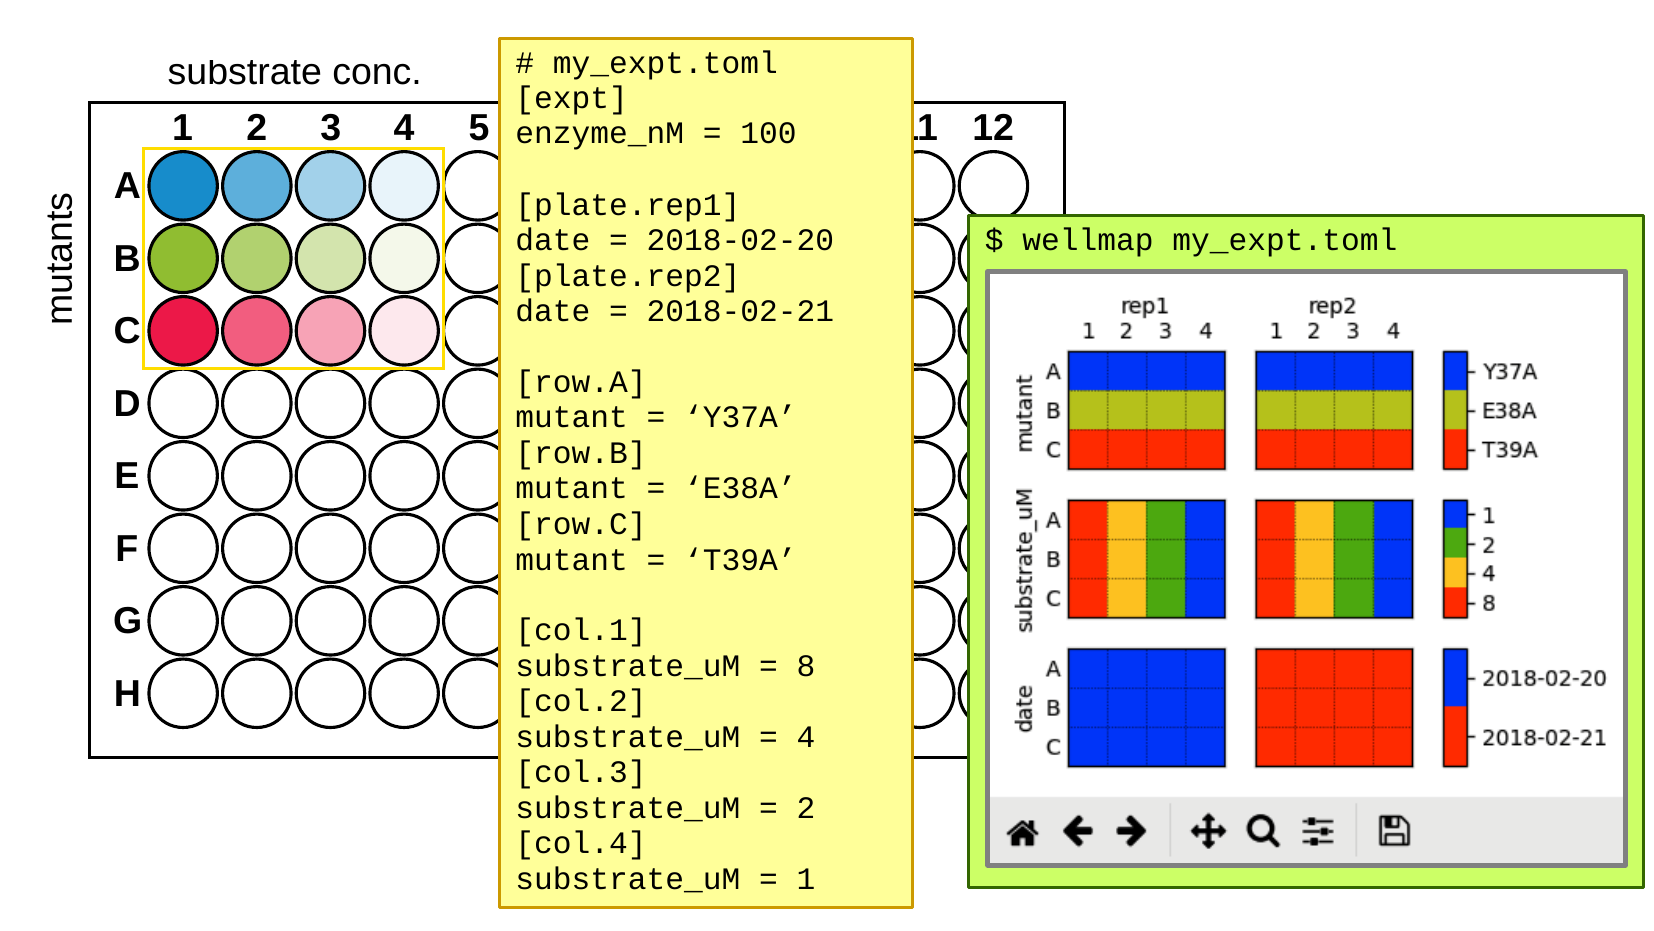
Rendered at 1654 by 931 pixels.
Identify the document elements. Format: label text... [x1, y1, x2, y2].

text_box # my_expt.toml [expt] enzyme_nM = 100 [plate.rep1] date = 2018-02-20 [plate.rep2] date = 2018-02-21 [row.A] mutant = ‘Y37A’ [row.B] mutant = ‘E38A’ [row.C] mutant = ‘T39A’ [col.1] substrate_uM = 8 [col.2] substrate_uM = 4 [col.3] substrate_uM = 2 [col.4] substrate_uM = 1 [499, 38, 913, 908]
text_box $ wellmap my_expt.toml [968, 215, 1644, 888]
picture [914, 60, 1066, 759]
picture [44, 60, 498, 759]
picture [990, 273, 1623, 863]
